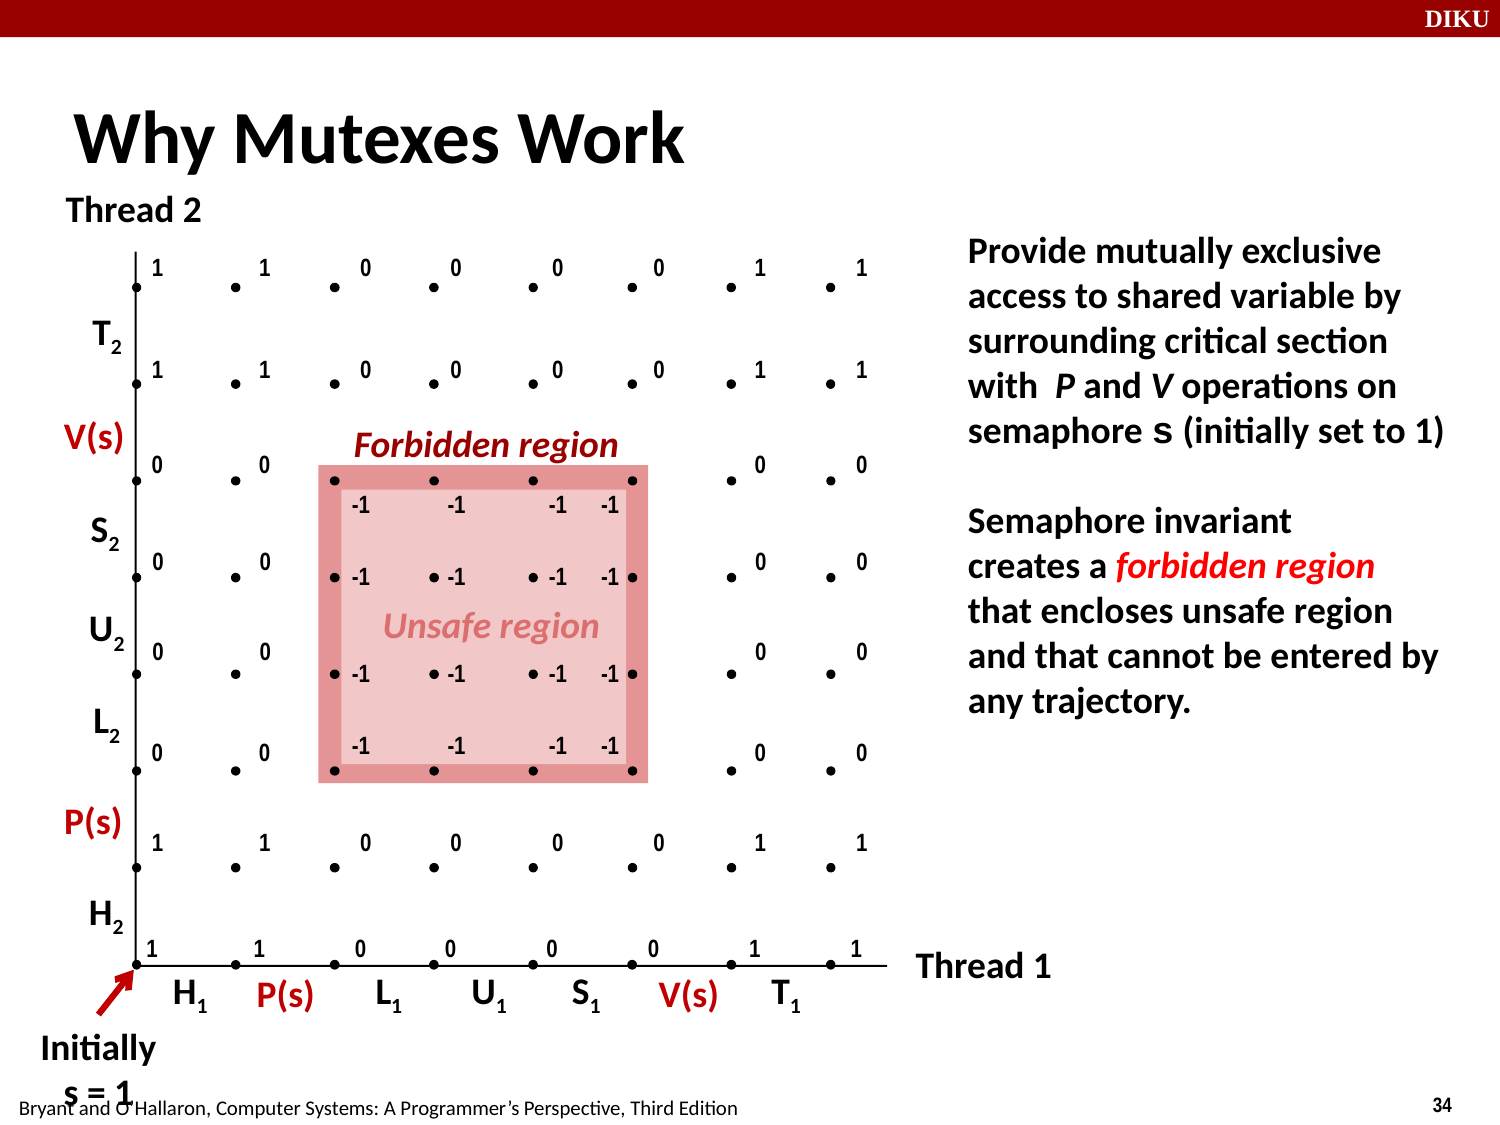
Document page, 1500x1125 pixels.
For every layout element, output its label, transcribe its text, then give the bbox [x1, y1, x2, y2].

text_box 0 [739, 440, 781, 486]
text_box 0 [531, 925, 573, 970]
text_box S1 [557, 959, 616, 1026]
text_box -1 [337, 650, 385, 695]
text_box Why Mutexes Work [58, 71, 1304, 197]
text_box -1 [534, 481, 582, 526]
text_box V(s) [643, 962, 735, 1023]
text_box 0 [841, 537, 883, 583]
text_box 0 [136, 728, 178, 774]
text_box S2 [75, 497, 135, 564]
text_box [233, 284, 239, 291]
text_box H1 [158, 959, 223, 1026]
text_box 0 [633, 925, 675, 970]
text_box 1 [841, 345, 883, 391]
text_box 1 [244, 244, 286, 290]
text_box 1 [739, 345, 781, 391]
text_box -1 [534, 722, 582, 767]
text_box 0 [740, 627, 782, 673]
text_box -1 [432, 553, 481, 598]
text_box 1 [137, 819, 179, 864]
text_box 1 [238, 925, 280, 970]
text_box Forbidden region [339, 412, 634, 473]
text_box U2 [74, 597, 140, 663]
text_box -1 [337, 481, 385, 526]
text_box 0 [537, 244, 579, 290]
text_box -1 [586, 553, 634, 598]
text_box 0 [136, 440, 178, 486]
text_box 0 [435, 244, 477, 290]
text_box [828, 284, 834, 291]
text_box Unsafe region [367, 593, 615, 654]
text_box Thread 2 [50, 177, 217, 237]
text_box T2 [77, 300, 137, 367]
text_box [728, 961, 734, 968]
text_box 0 [137, 537, 179, 583]
text_box 1 [244, 819, 286, 864]
text_box [629, 865, 636, 871]
text_box -1 [432, 650, 481, 695]
text_box 1 [244, 345, 286, 391]
text_box -1 [534, 553, 582, 598]
text_box T1 [756, 959, 816, 1026]
text_box -1 [432, 722, 481, 767]
text_box 0 [435, 345, 477, 391]
text_box 1 [131, 925, 173, 970]
text_box [828, 961, 834, 968]
text_box [728, 671, 735, 677]
text_box 0 [244, 627, 286, 673]
text_box 0 [537, 819, 579, 864]
text_box 0 [739, 728, 781, 774]
text_box [728, 284, 734, 291]
text_box [318, 465, 649, 784]
text_box -1 [337, 722, 385, 767]
text_box [728, 865, 735, 871]
text_box 1 [841, 244, 883, 290]
text_box 1 [841, 819, 883, 864]
text_box -1 [586, 722, 634, 767]
text_box -1 [337, 553, 385, 598]
text_box [728, 768, 735, 774]
text_box Provide mutually exclusive access to shared variable by surrounding critical section with P and V operations on semaphore s (initially set to 1) Semaphore invariant creates a forbidden region that encloses unsafe region and that cannot be entered by any trajectory. [953, 226, 1463, 767]
text_box 0 [841, 728, 883, 774]
text_box 0 [244, 728, 286, 774]
text_box -1 [586, 650, 634, 695]
text_box P(s) [241, 962, 330, 1023]
text_box 0 [740, 537, 782, 583]
text_box 0 [340, 925, 382, 970]
text_box 1 [835, 925, 877, 970]
text_box 0 [244, 537, 286, 583]
text_box [331, 284, 338, 291]
text_box [828, 574, 834, 581]
text_box [629, 284, 635, 291]
text_box -1 [534, 650, 582, 695]
text_box 0 [841, 627, 883, 673]
text_box -1 [586, 481, 634, 526]
text_box [331, 381, 338, 387]
text_box Thread 1 [900, 933, 1067, 994]
text_box 0 [638, 345, 680, 391]
text_box 1 [739, 819, 781, 864]
text_box 0 [537, 345, 579, 391]
text_box [331, 961, 338, 968]
text_box 0 [345, 819, 387, 864]
text_box V(s) [49, 404, 140, 465]
text_box [728, 478, 735, 484]
text_box 1 [137, 345, 179, 391]
text_box L2 [78, 689, 135, 755]
text_box 0 [345, 345, 387, 391]
text_box 0 [841, 440, 883, 486]
text_box 0 [638, 819, 680, 864]
text_box Initially s = 1 [25, 1015, 172, 1121]
text_box H2 [74, 880, 139, 947]
text_box 0 [430, 925, 472, 970]
text_box 0 [345, 244, 387, 290]
text_box U1 [456, 959, 522, 1026]
text_box P(s) [49, 789, 138, 850]
text_box [530, 284, 536, 291]
text_box [331, 865, 338, 871]
text_box 1 [137, 244, 179, 290]
text_box 0 [435, 819, 477, 864]
text_box -1 [432, 481, 481, 526]
text_box 1 [734, 925, 776, 970]
text_box 0 [137, 627, 179, 673]
text_box 1 [739, 244, 781, 290]
text_box 0 [244, 440, 286, 486]
text_box 0 [638, 244, 680, 290]
text_box [233, 574, 239, 581]
text_box L1 [360, 959, 418, 1026]
text_box [728, 574, 735, 581]
